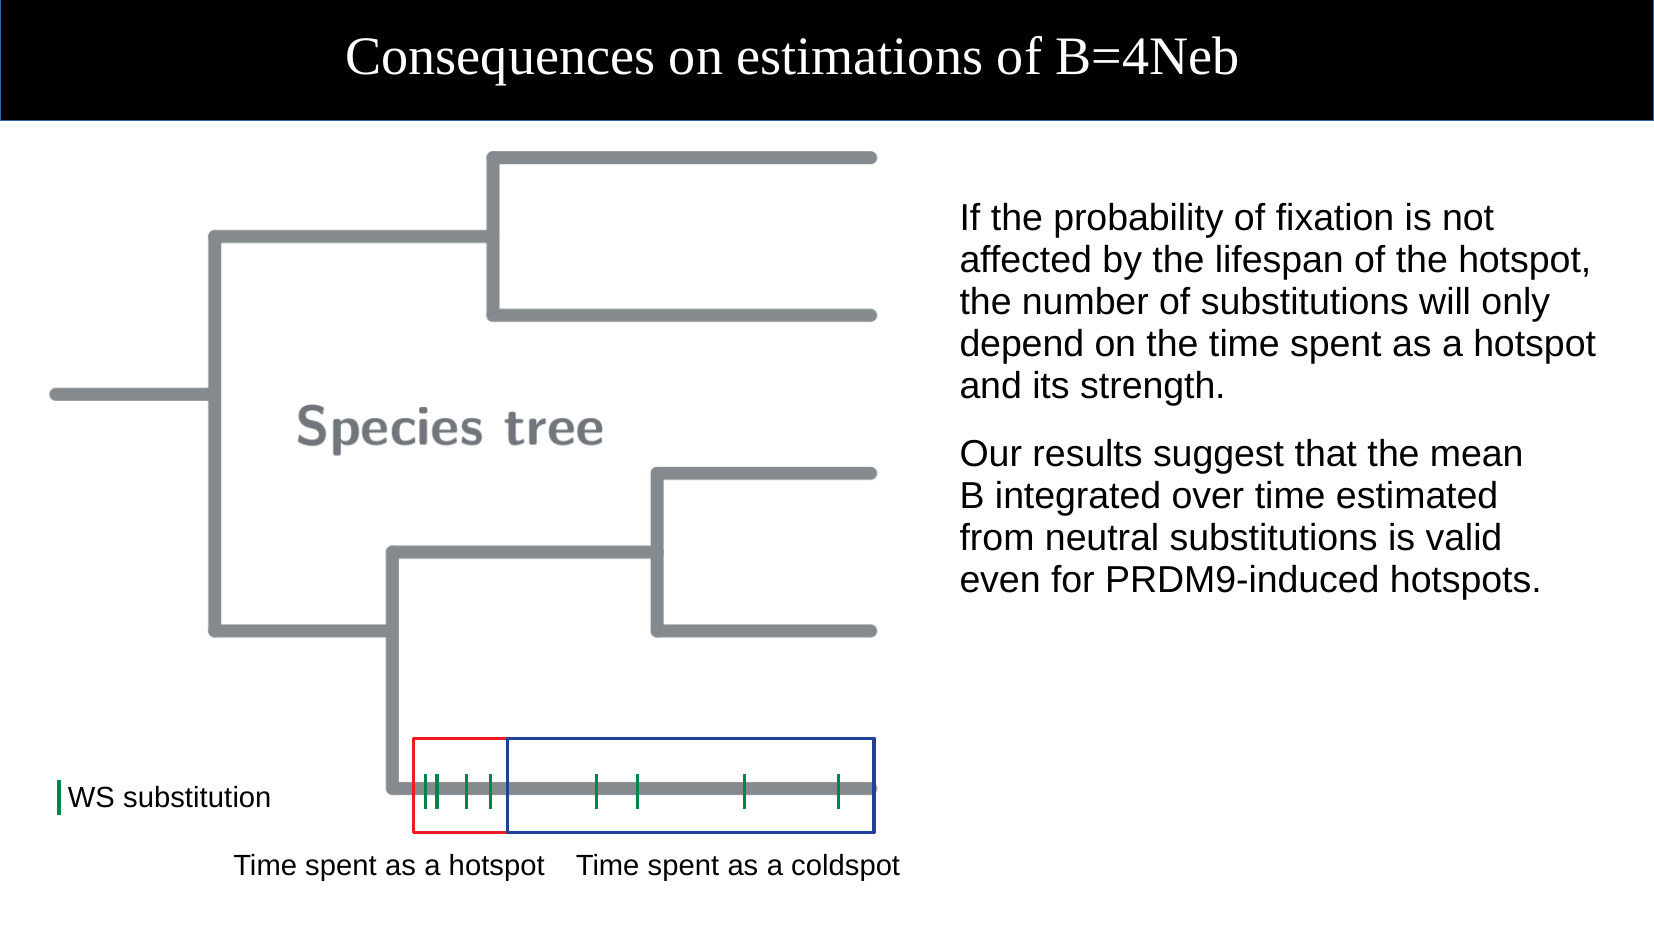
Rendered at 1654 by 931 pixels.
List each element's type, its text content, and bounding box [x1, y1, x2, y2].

text_box [0, 0, 1654, 121]
text_box Time spent as a hotspot [218, 841, 573, 922]
text_box Time spent as a coldspot [561, 841, 963, 889]
text_box Our results suggest that the mean B integrated over time estimated from neutral substitutions is valid even for PRDM9-induced hotspots. [944, 425, 1560, 607]
text_box WS substitution [53, 773, 302, 886]
picture [23, 135, 920, 848]
text_box Consequences on estimations of B=4Neb [330, 18, 1282, 154]
text_box If the probability of fixation is not affected by the lifespan of the hotspot, the number of substitutions will only depend on the time spent as a hotspot and its strength. [944, 188, 1642, 619]
